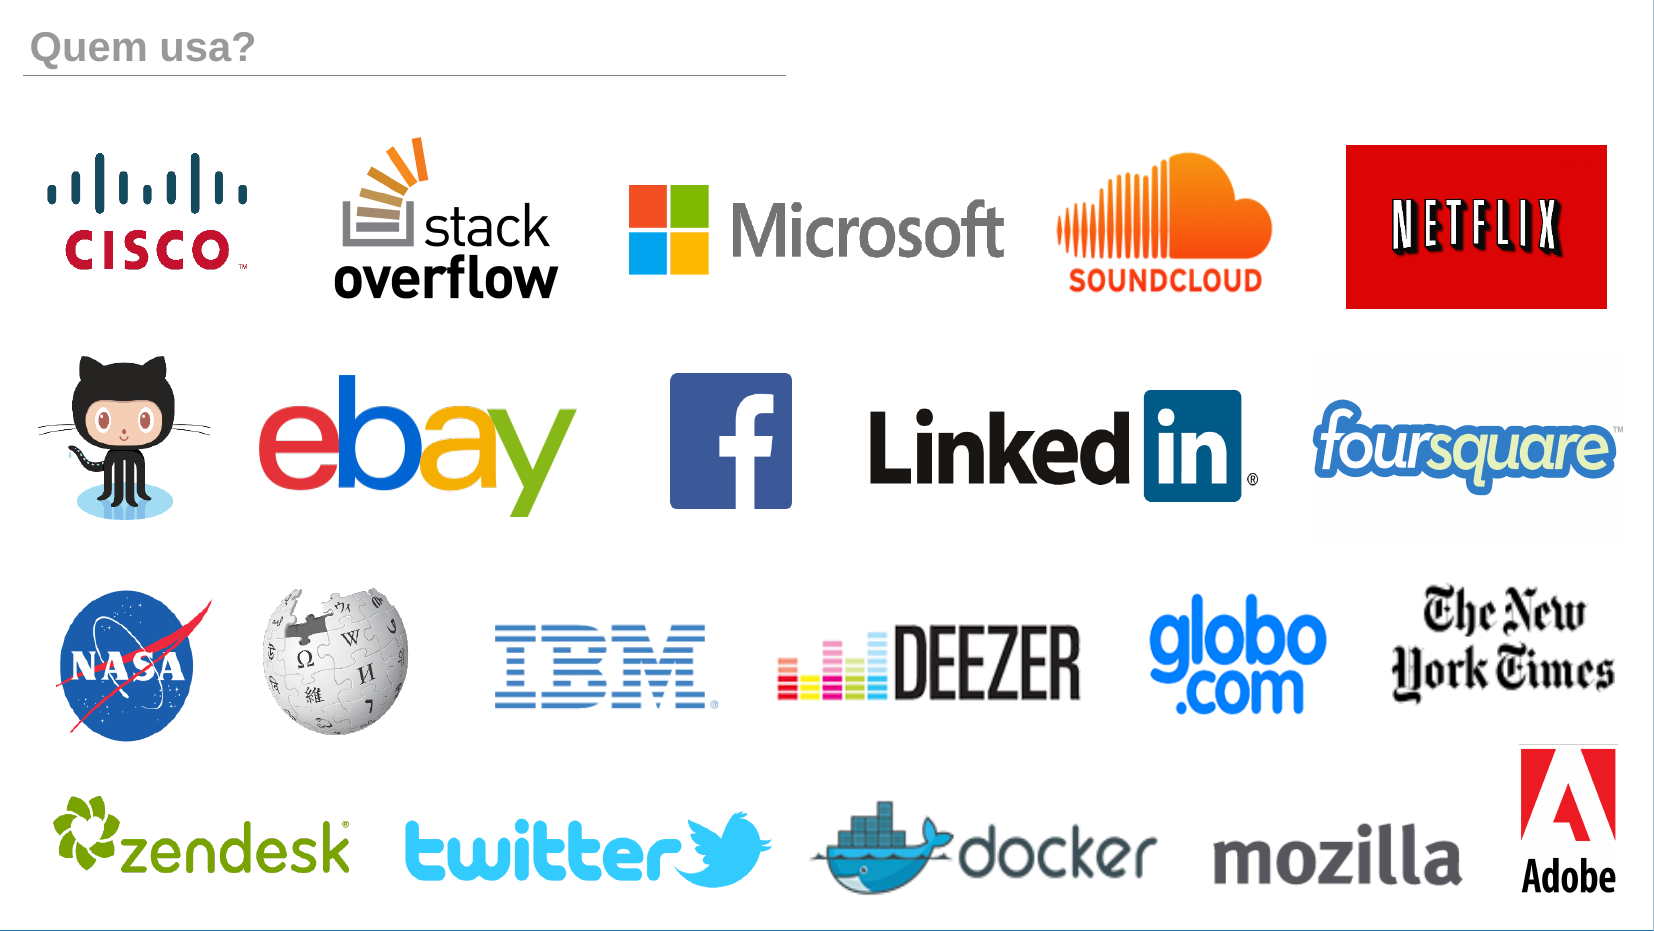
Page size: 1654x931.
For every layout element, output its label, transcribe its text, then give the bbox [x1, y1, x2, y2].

picture [53, 796, 349, 873]
picture [628, 131, 1284, 307]
picture [670, 373, 792, 509]
picture [262, 587, 409, 736]
picture [1387, 570, 1623, 713]
picture [30, 343, 222, 531]
picture [1346, 145, 1607, 309]
title Quem usa? [29, 11, 916, 82]
picture [771, 616, 1092, 706]
picture [864, 373, 1263, 505]
picture [1519, 744, 1618, 894]
picture [56, 589, 216, 744]
text_box [0, 0, 1654, 931]
picture [1312, 353, 1624, 544]
picture [259, 375, 577, 517]
picture [807, 781, 1165, 918]
picture [398, 803, 778, 896]
picture [40, 144, 254, 278]
picture [1202, 802, 1473, 894]
picture [1140, 581, 1333, 722]
picture [485, 610, 724, 725]
picture [332, 136, 562, 305]
